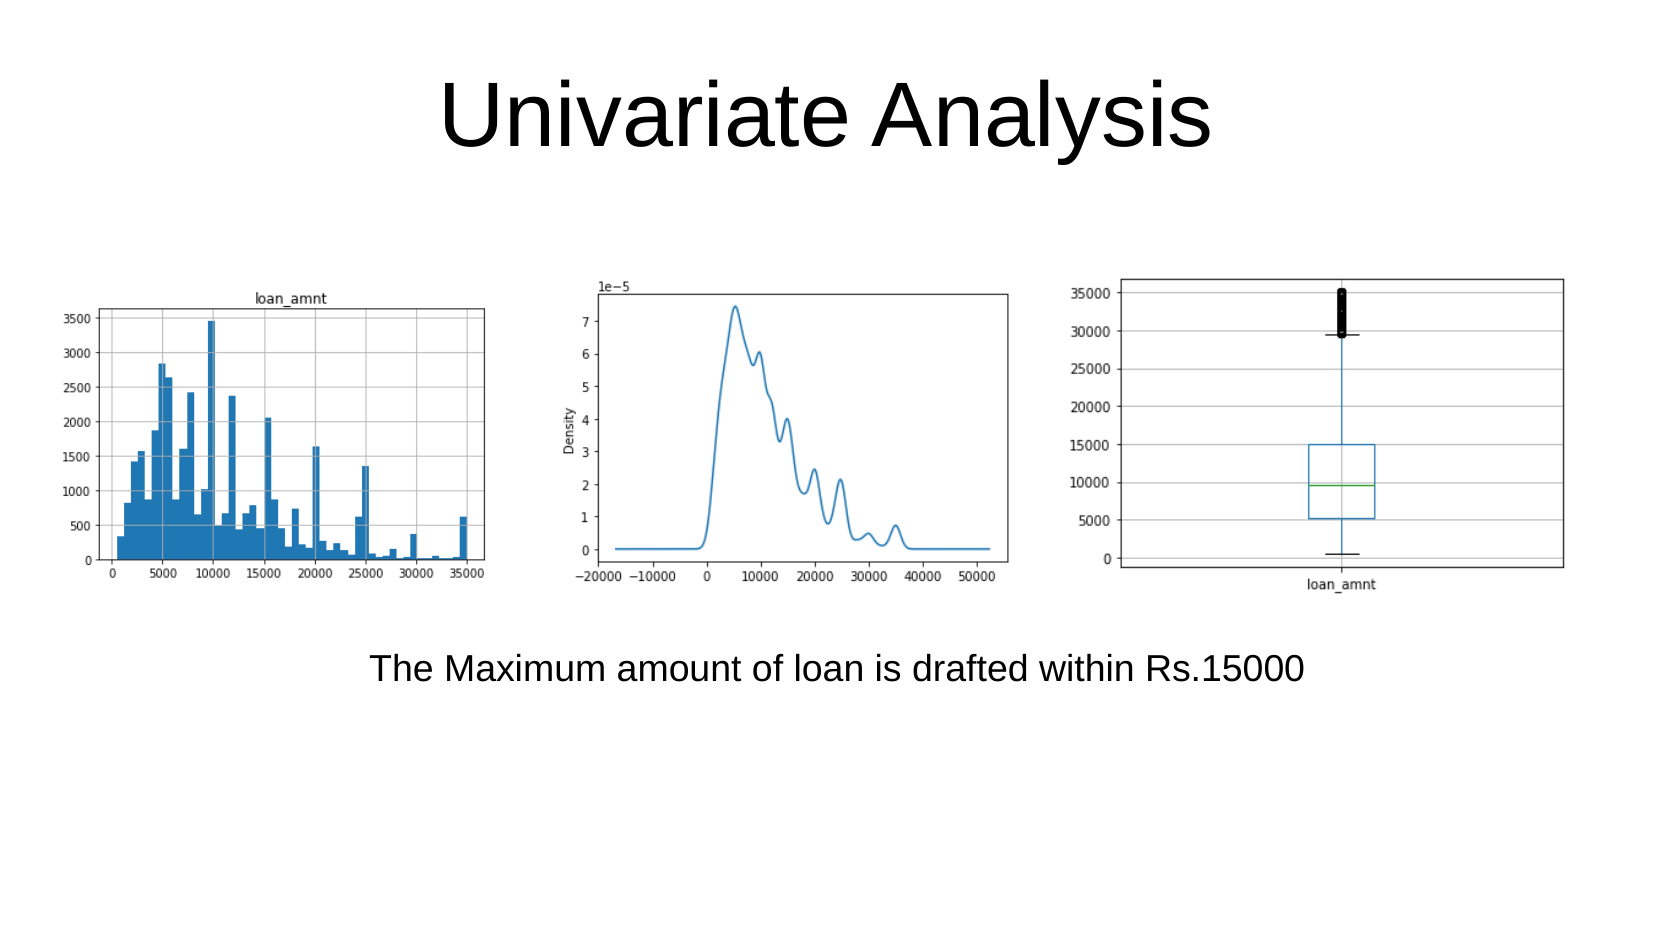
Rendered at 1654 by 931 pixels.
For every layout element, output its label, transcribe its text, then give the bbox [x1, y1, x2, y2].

picture [54, 283, 492, 587]
title Univariate Analysis [82, 37, 1571, 193]
picture [555, 273, 1016, 591]
picture [1060, 271, 1571, 600]
text_box The Maximum amount of loan is drafted within Rs.15000 [354, 639, 1323, 697]
